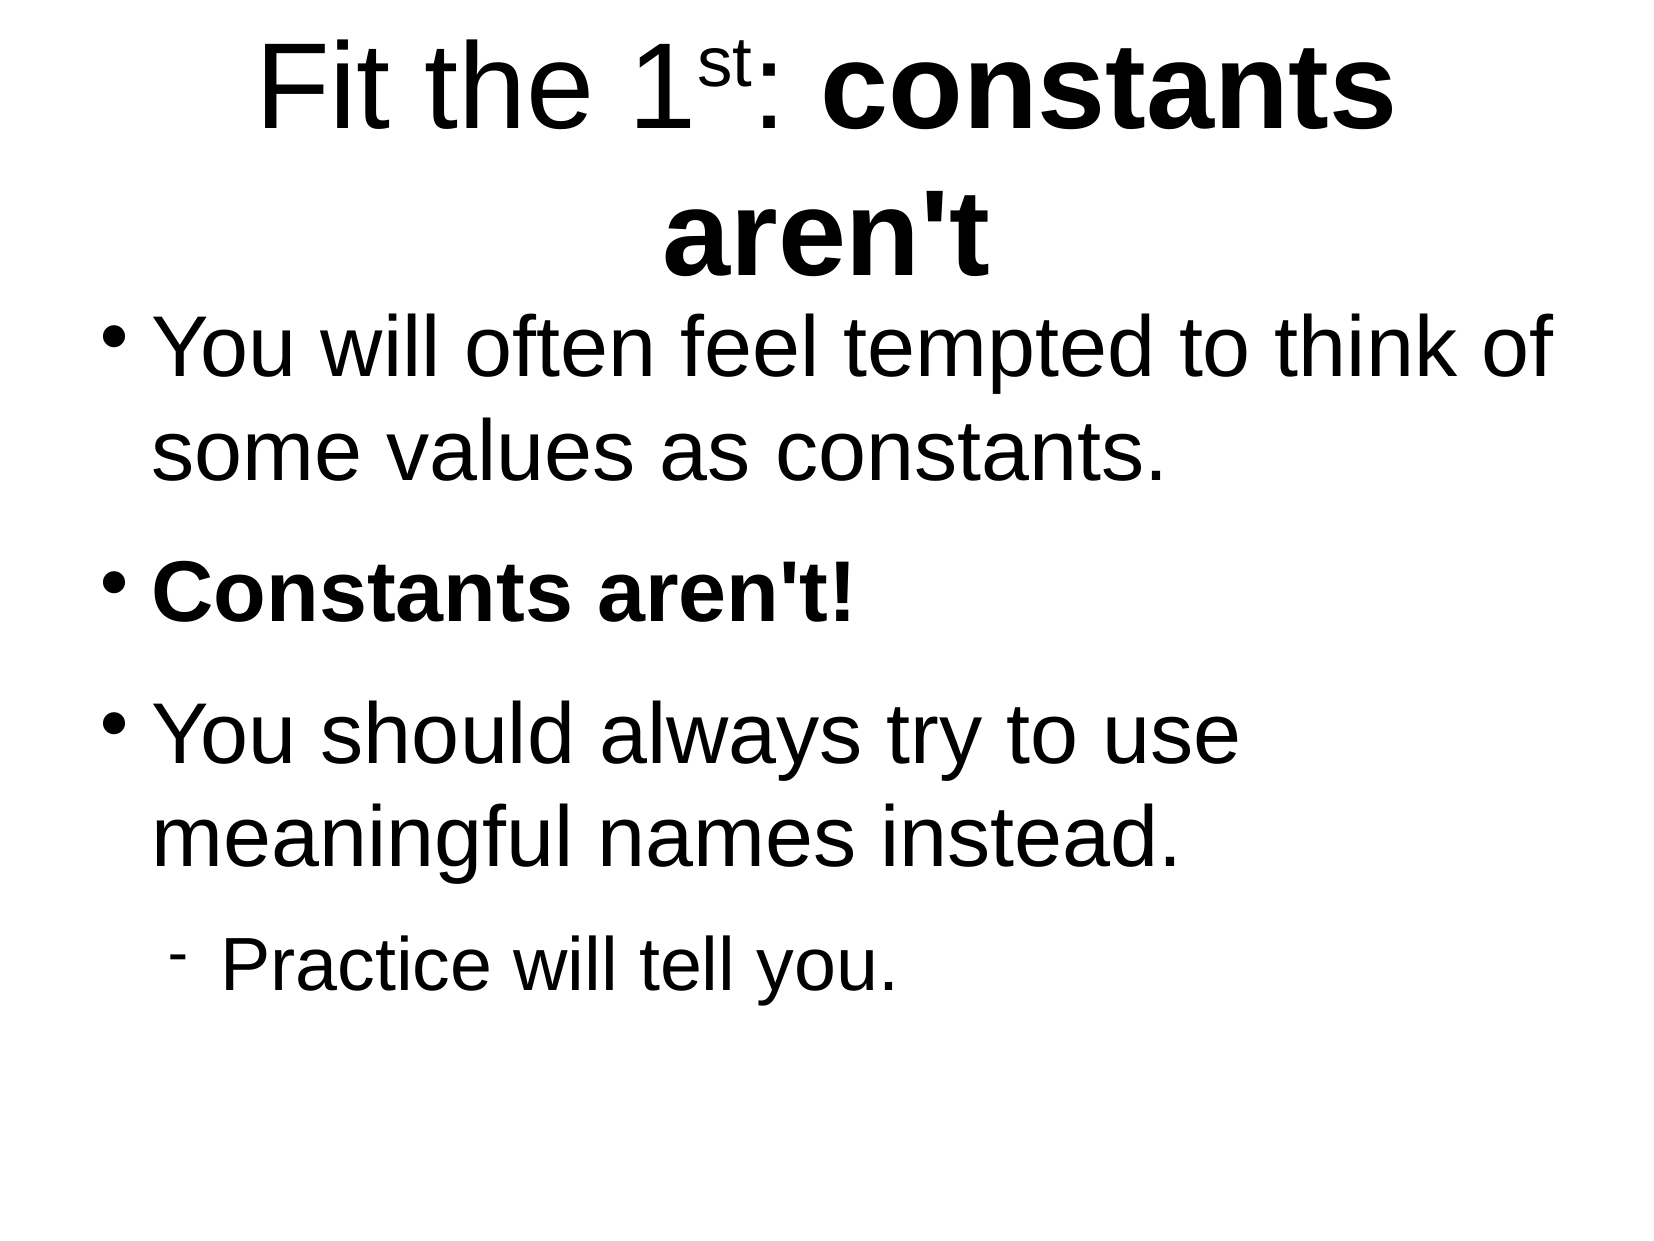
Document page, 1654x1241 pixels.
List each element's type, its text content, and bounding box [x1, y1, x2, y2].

text_box You will often feel tempted to think of some values as constants. Constants aren't! You should always try to use meaningful names instead. Practice will tell you. [82, 290, 1571, 1010]
text_box Fit the 1st: constants aren't [82, 13, 1571, 290]
